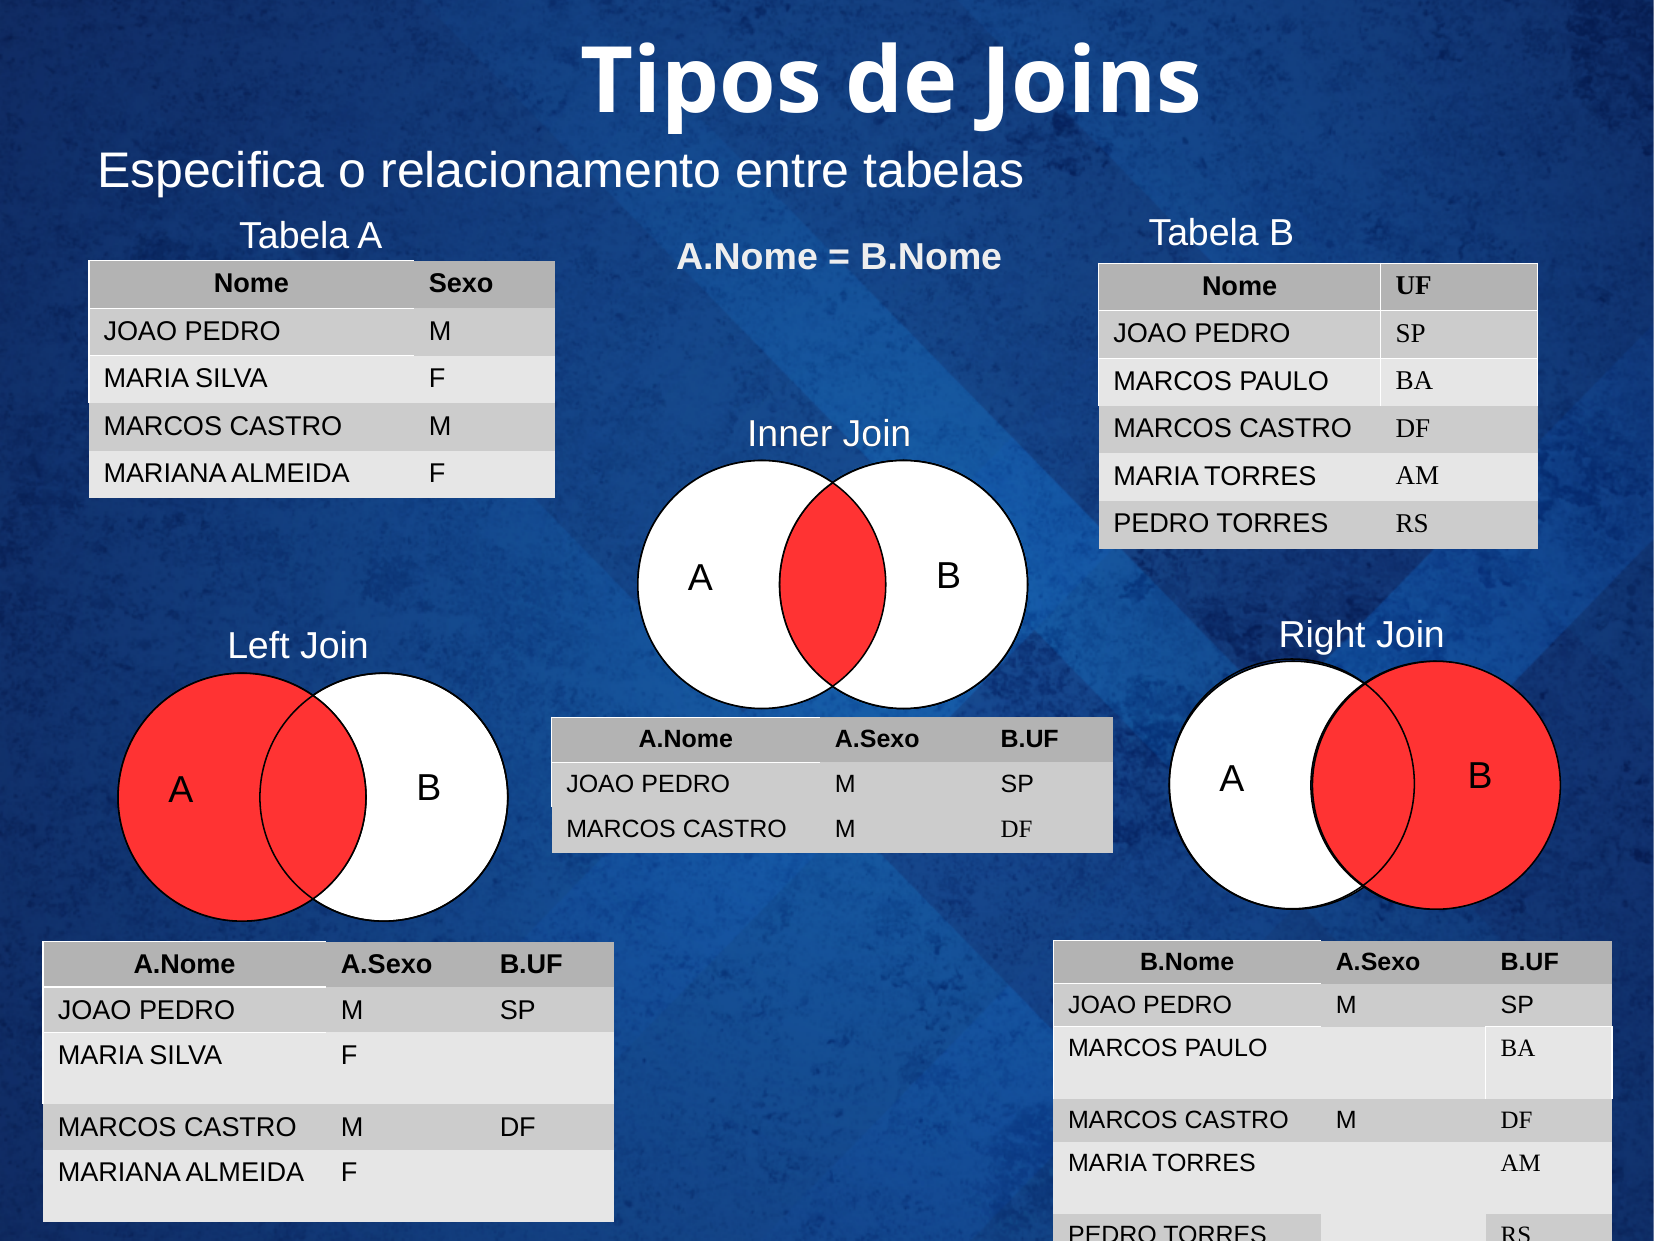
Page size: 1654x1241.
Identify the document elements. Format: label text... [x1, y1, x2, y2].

text_box Especifica o relacionamento entre tabelas [82, 129, 1051, 209]
table_cell BA [1486, 1027, 1611, 1099]
text_box A.Nome = B.Nome [661, 224, 1028, 284]
table_cell F [326, 1150, 485, 1222]
table_cell M [820, 807, 986, 853]
table_cell MARIA SILVA [44, 1033, 326, 1104]
table_cell MARCOS CASTRO [43, 1104, 326, 1150]
table_cell MARIA SILVA [90, 356, 414, 403]
text_box A [153, 758, 225, 815]
table_header Sexo [414, 261, 555, 308]
table_cell F [414, 451, 555, 498]
table_cell SP [485, 987, 614, 1032]
table_header A.Sexo [820, 717, 986, 762]
text_box A [1204, 746, 1276, 803]
table_cell F [414, 356, 555, 403]
table_cell M [326, 987, 485, 1032]
table_cell [1321, 1142, 1486, 1214]
table_cell JOAO PEDRO [90, 309, 414, 355]
table_cell M [820, 762, 986, 807]
text_box Tipos de Joins [682, 72, 701, 102]
table_cell M [414, 403, 555, 451]
table_cell DF [1381, 406, 1538, 453]
table_cell MARCOS CASTRO [552, 807, 820, 853]
picture [0, 0, 1654, 1241]
table_cell DF [986, 807, 1113, 853]
table_header A.Sexo [326, 942, 485, 987]
table_cell JOAO PEDRO [552, 763, 820, 807]
table_header B.UF [986, 717, 1113, 762]
table_header B.Nome [1054, 941, 1321, 983]
table_cell M [326, 1104, 485, 1150]
table_header A.Nome [552, 718, 820, 762]
text_box B [401, 755, 473, 813]
table_cell MARCOS CASTRO [1099, 406, 1381, 453]
table_cell F [326, 1032, 485, 1104]
table_cell [485, 1150, 614, 1222]
text_box [1352, 661, 1561, 910]
text_box [1171, 661, 1413, 907]
table_cell JOAO PEDRO [1054, 984, 1321, 1026]
table_header A.Sexo [1321, 941, 1486, 984]
table_cell M [1321, 984, 1486, 1027]
text_box Tabela A [224, 203, 532, 261]
text_box Inner Join [732, 401, 1040, 459]
table_header B.UF [1486, 941, 1612, 984]
table_cell BA [1381, 359, 1537, 406]
table_header B.UF [485, 942, 614, 987]
table_cell RS [1486, 1214, 1612, 1241]
table_cell DF [485, 1104, 614, 1150]
table_cell AM [1486, 1142, 1612, 1214]
text_box A [673, 545, 744, 603]
table_cell MARCOS CASTRO [89, 403, 414, 451]
table_cell MARCOS PAULO [1099, 359, 1380, 406]
table_cell DF [1486, 1099, 1612, 1142]
text_box Tipos de Joins [307, 35, 1477, 116]
table_cell RS [1381, 501, 1538, 549]
table_cell [1321, 1214, 1486, 1241]
table_cell PEDRO TORRES [1053, 1214, 1321, 1241]
table_cell RS [1505, 1228, 1511, 1235]
table_cell MARIA TORRES [1053, 1142, 1321, 1214]
table_cell MARCOS CASTRO [1053, 1099, 1321, 1142]
table_header UF [1381, 264, 1537, 310]
table_cell [485, 1032, 614, 1104]
table_cell SP [1381, 311, 1537, 358]
text_box Right Join [1263, 602, 1571, 659]
table_cell MARCOS PAULO [1054, 1027, 1321, 1099]
table_cell MARIANA ALMEIDA [43, 1150, 326, 1222]
table_cell M [1321, 1099, 1486, 1142]
table_cell M [414, 308, 555, 356]
table_cell [1321, 1027, 1485, 1099]
text_box [261, 675, 507, 920]
table_cell PEDRO TORRES [1099, 501, 1381, 549]
table_cell JOAO PEDRO [1099, 311, 1380, 358]
table_header A.Nome [44, 942, 326, 986]
text_box B [1452, 743, 1524, 801]
table_cell MARIA TORRES [1099, 453, 1381, 501]
text_box Tabela B [1133, 200, 1441, 258]
text_box [637, 460, 1028, 709]
text_box Left Join [212, 614, 520, 671]
text_box B [921, 543, 992, 600]
table_cell MARIANA ALMEIDA [89, 451, 414, 498]
text_box [118, 673, 312, 922]
table_cell SP [986, 762, 1113, 807]
table_header Nome [90, 261, 414, 308]
table_cell JOAO PEDRO [44, 988, 326, 1032]
table_cell SP [1486, 984, 1612, 1026]
table_header Nome [1099, 264, 1380, 310]
table_cell AM [1381, 453, 1538, 501]
